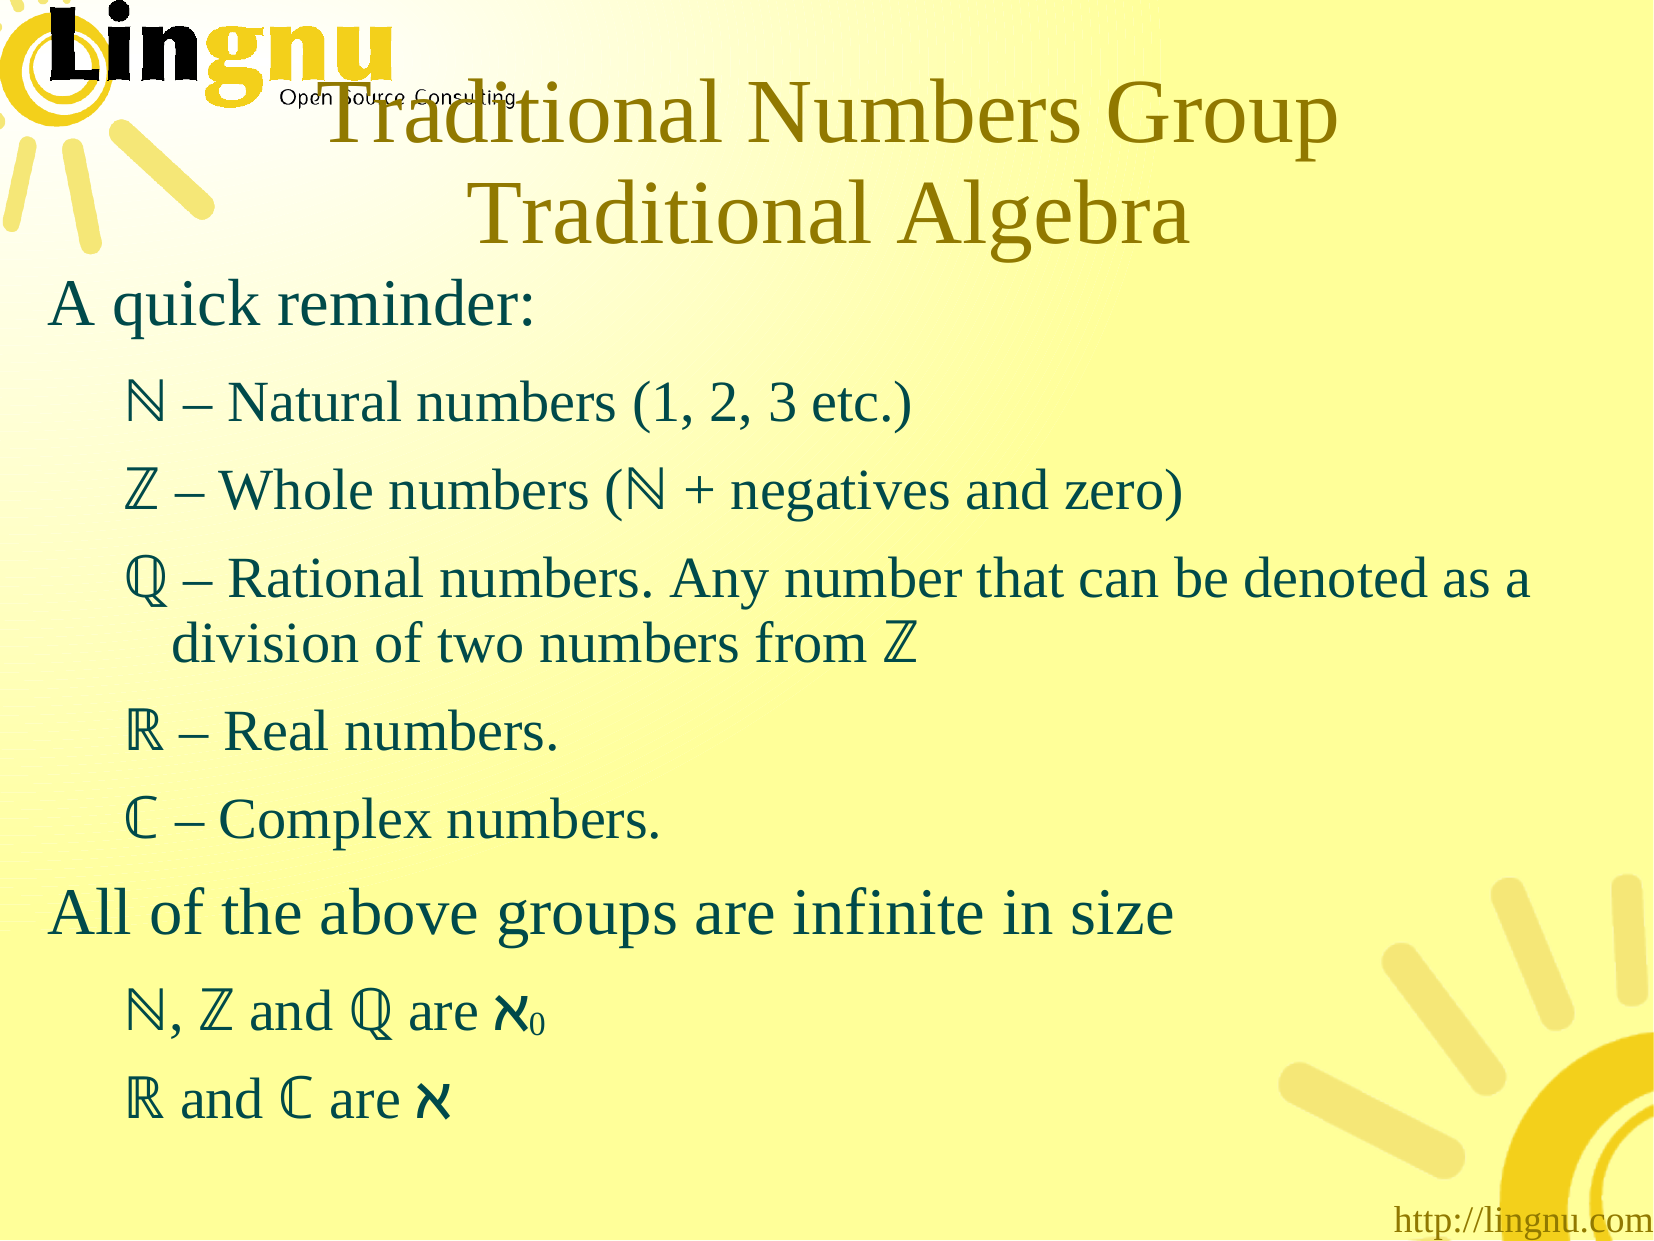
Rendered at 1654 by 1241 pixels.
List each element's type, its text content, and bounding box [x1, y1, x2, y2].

title Traditional Numbers Group Traditional Algebra [123, 58, 1536, 265]
picture [1256, 871, 1654, 1241]
picture [0, 0, 516, 256]
list A quick reminder: ℕ – Natural numbers (1, 2, 3 etc.) ℤ – Whole numbers (ℕ + negatives and zero) ℚ – Rational numbers. Any number that can be denoted as a division of two numbers from ℤ ℝ – Real numbers. ℂ – Complex numbers. All of the above groups are infinite in size ℕ, ℤ and ℚ are ℵ0 ℝ and ℂ are ℵ [29, 265, 1625, 1151]
